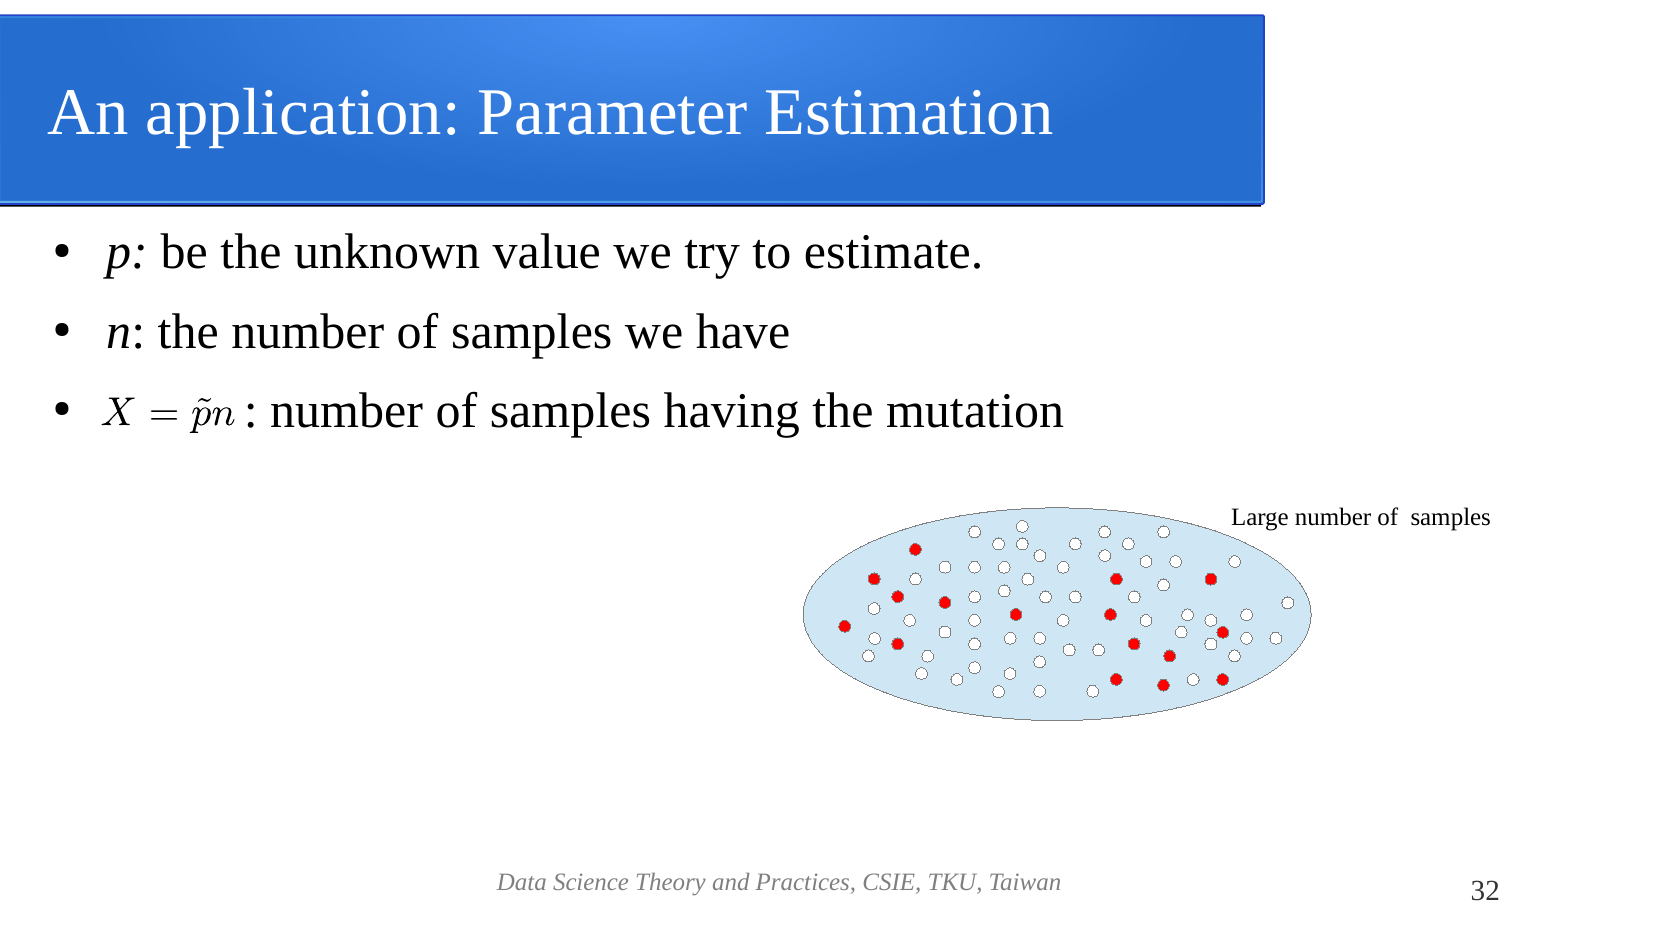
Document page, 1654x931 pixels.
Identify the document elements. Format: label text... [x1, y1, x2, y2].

text_box [803, 507, 1312, 721]
picture [100, 397, 235, 433]
list p: be the unknown value we try to estimate. n: the number of samples we have : number of samples having the mutation [35, 224, 1524, 764]
text_box Large number of samples [1216, 496, 1583, 544]
title An application: Parameter Estimation [47, 35, 1199, 189]
